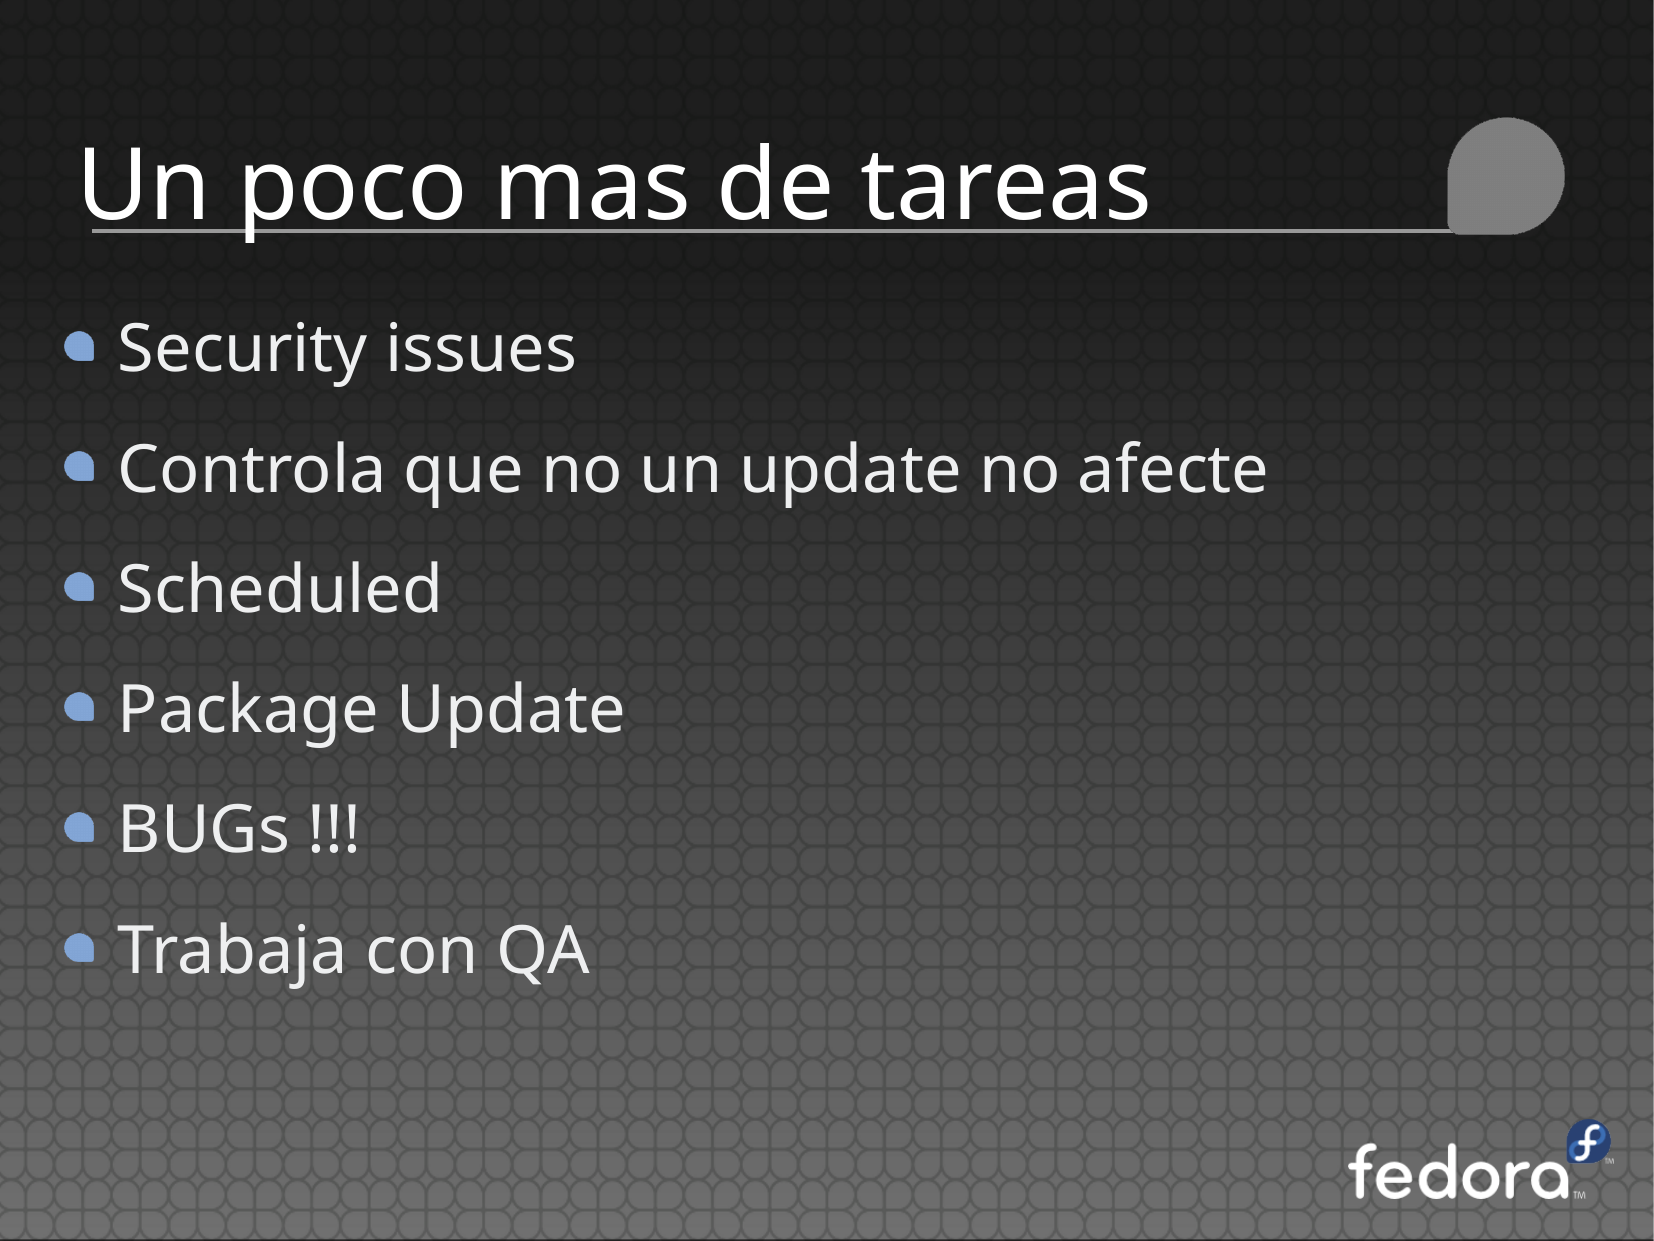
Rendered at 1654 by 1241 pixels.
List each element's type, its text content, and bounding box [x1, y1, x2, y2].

list Security issues Controla que no un update no afecte Scheduled Package Update BUGs !!! Trabaja con QA [46, 300, 1536, 1105]
picture [0, 0, 1654, 1241]
title Un poco mas de tareas [76, 112, 1566, 249]
